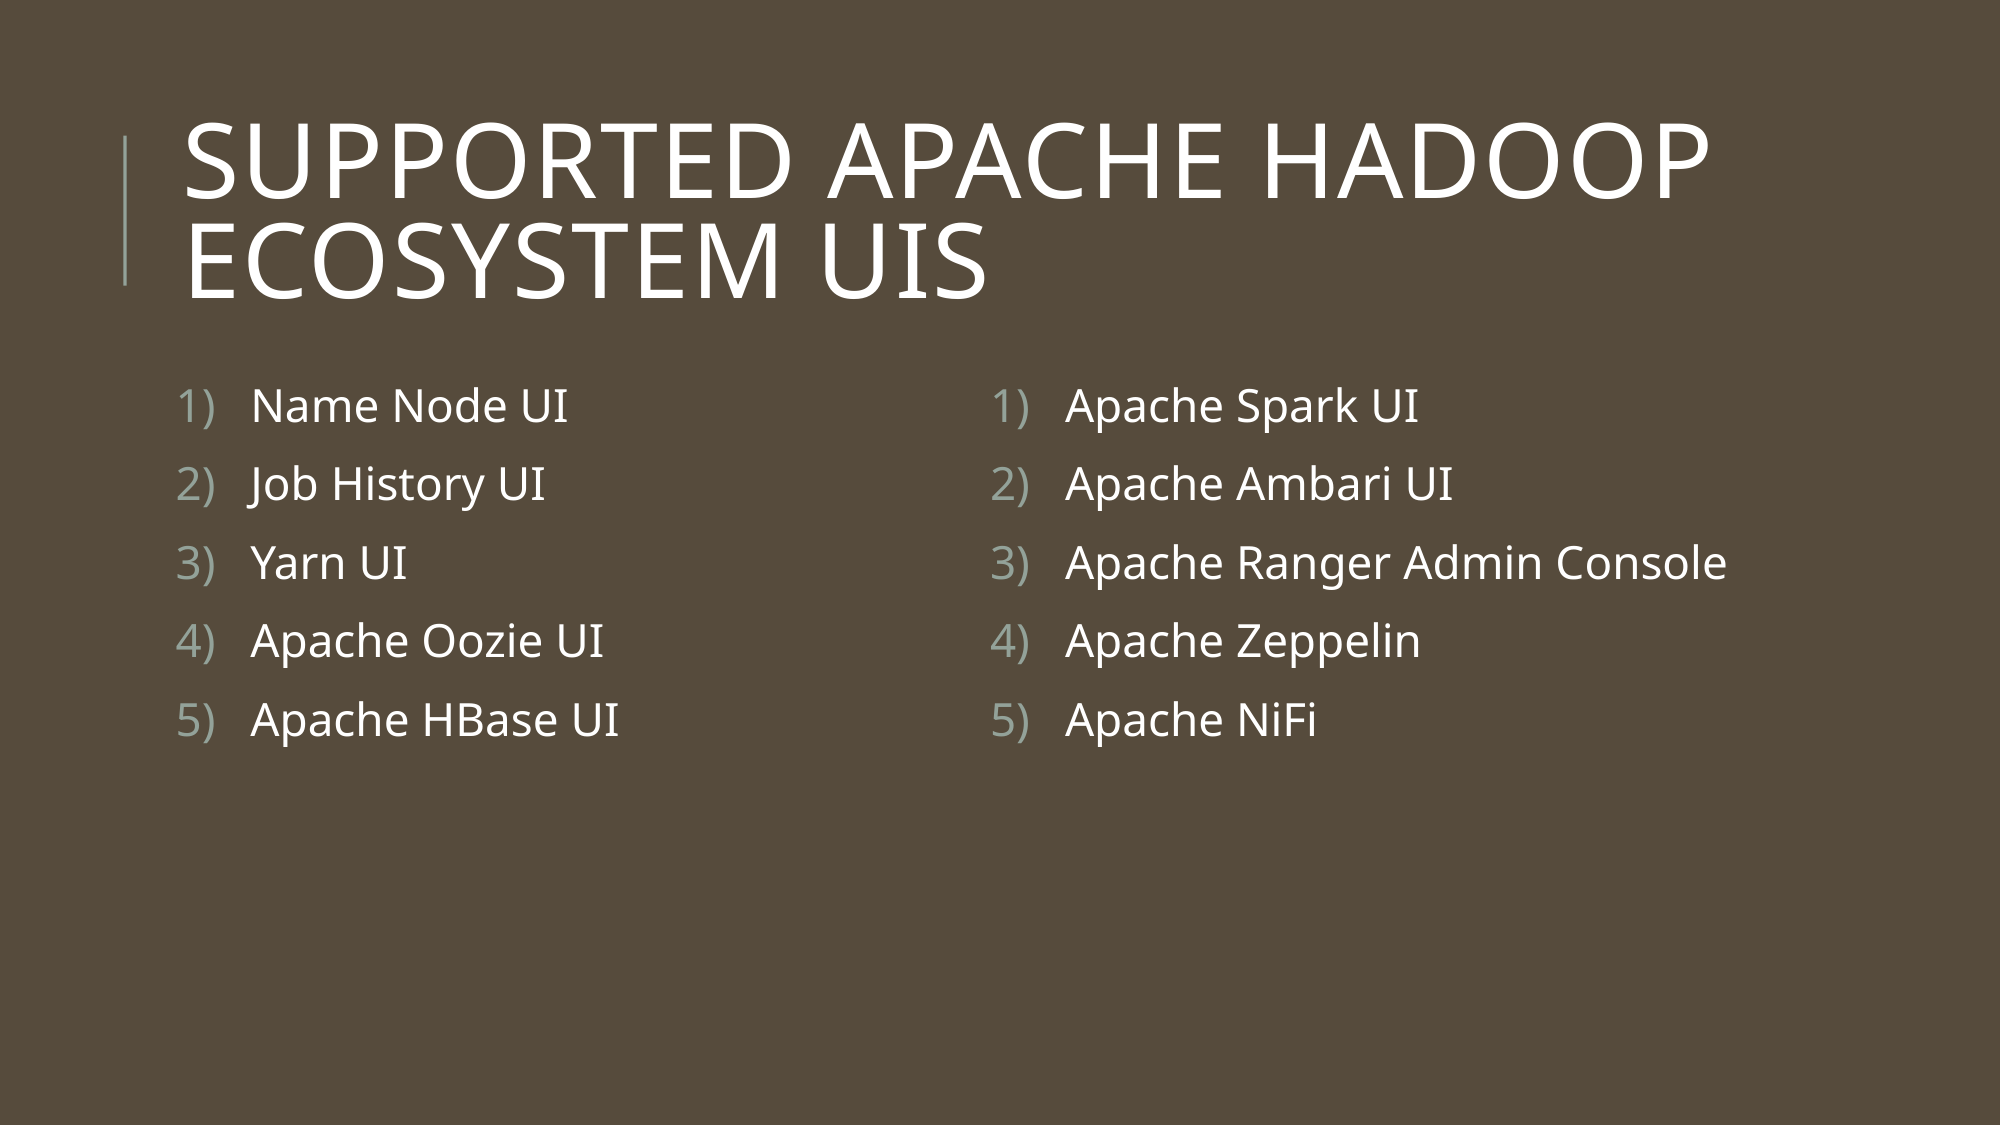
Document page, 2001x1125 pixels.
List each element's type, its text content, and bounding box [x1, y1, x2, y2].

title Supported Apache Hadoop ecosystem UIs [168, 96, 1763, 342]
list Apache Spark UI Apache Ambari UI Apache Ranger Admin Console Apache Zeppelin Apache NiFi [982, 375, 1763, 1035]
list Name Node UI Job History UI Yarn UI Apache Oozie UI Apache HBase UI [168, 375, 948, 1035]
